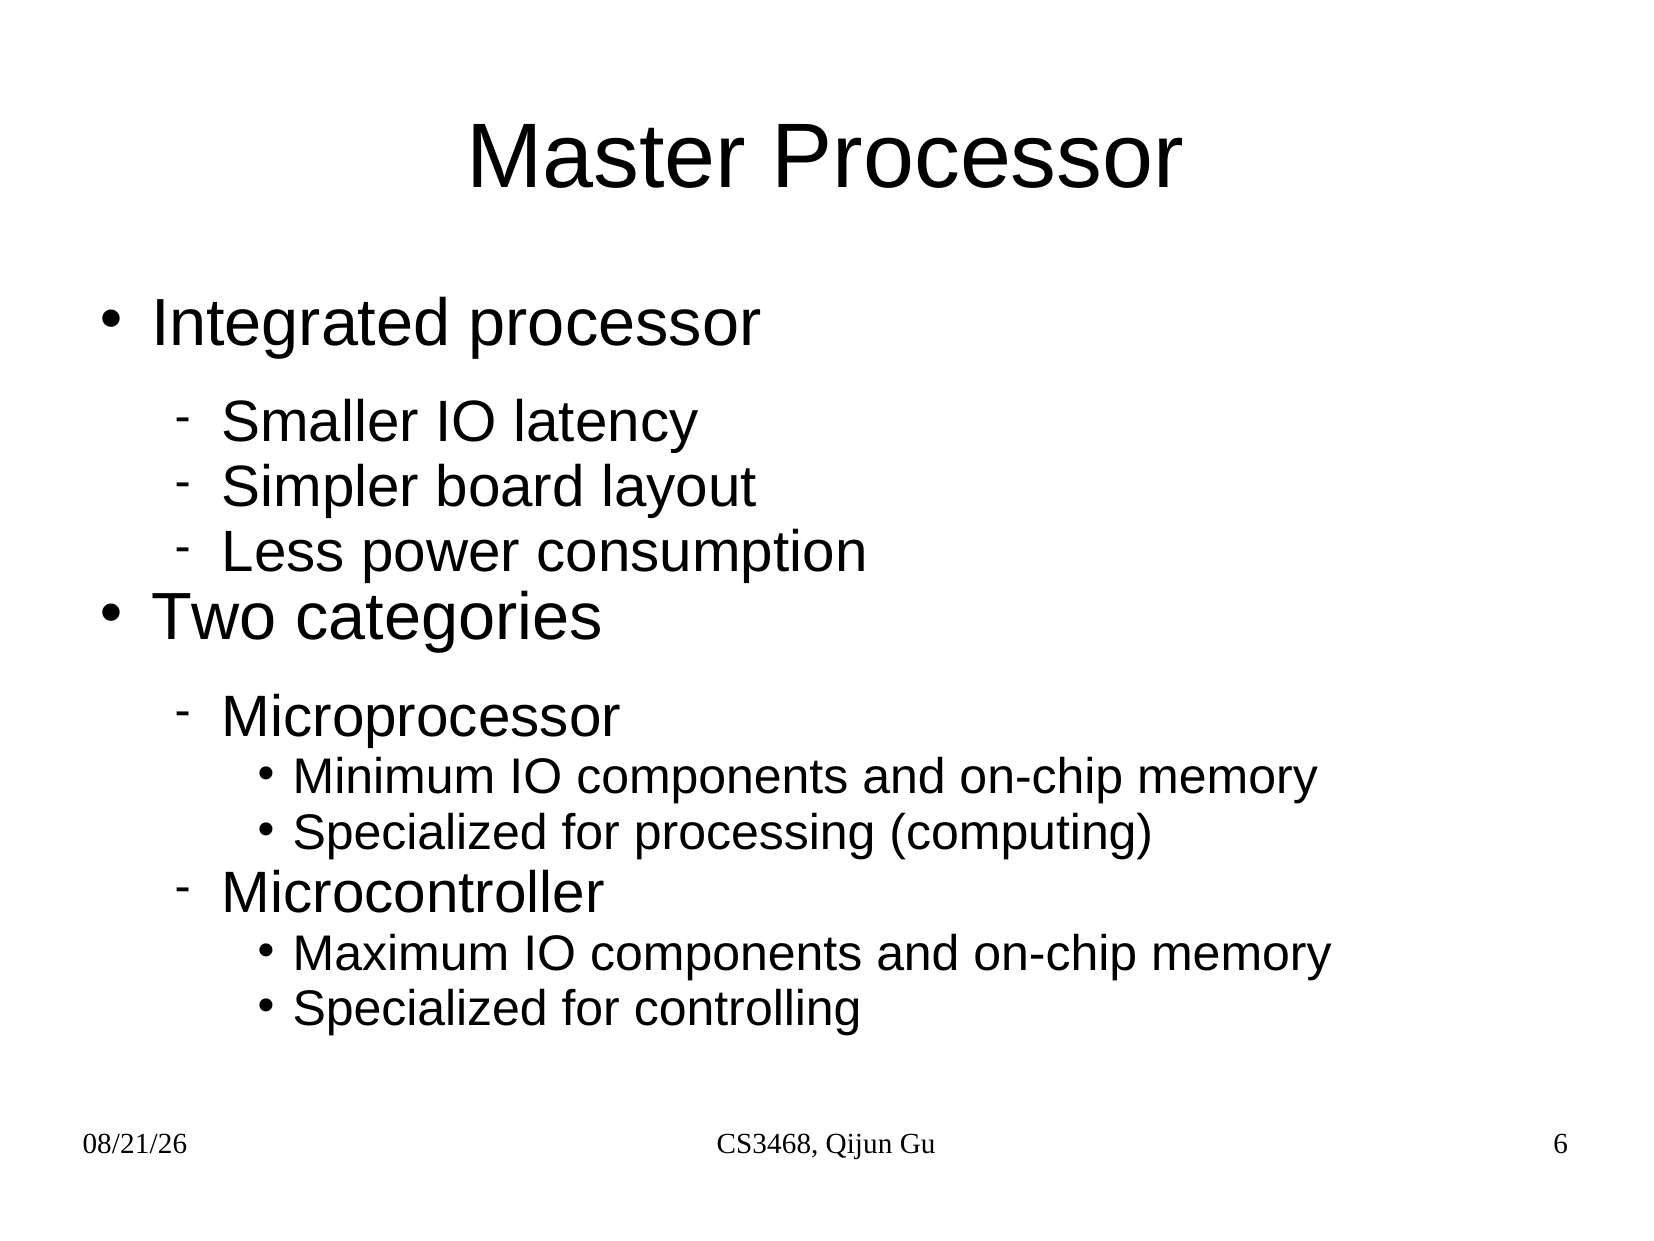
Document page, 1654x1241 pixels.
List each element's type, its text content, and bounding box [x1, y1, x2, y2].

list Integrated processor Smaller IO latency Simpler board layout Less power consumption Two categories Microprocessor Minimum IO components and on-chip memory Specialized for processing (computing) Microcontroller Maximum IO components and on-chip memory Specialized for controlling [82, 290, 1569, 1107]
title Master Processor [82, 56, 1569, 262]
